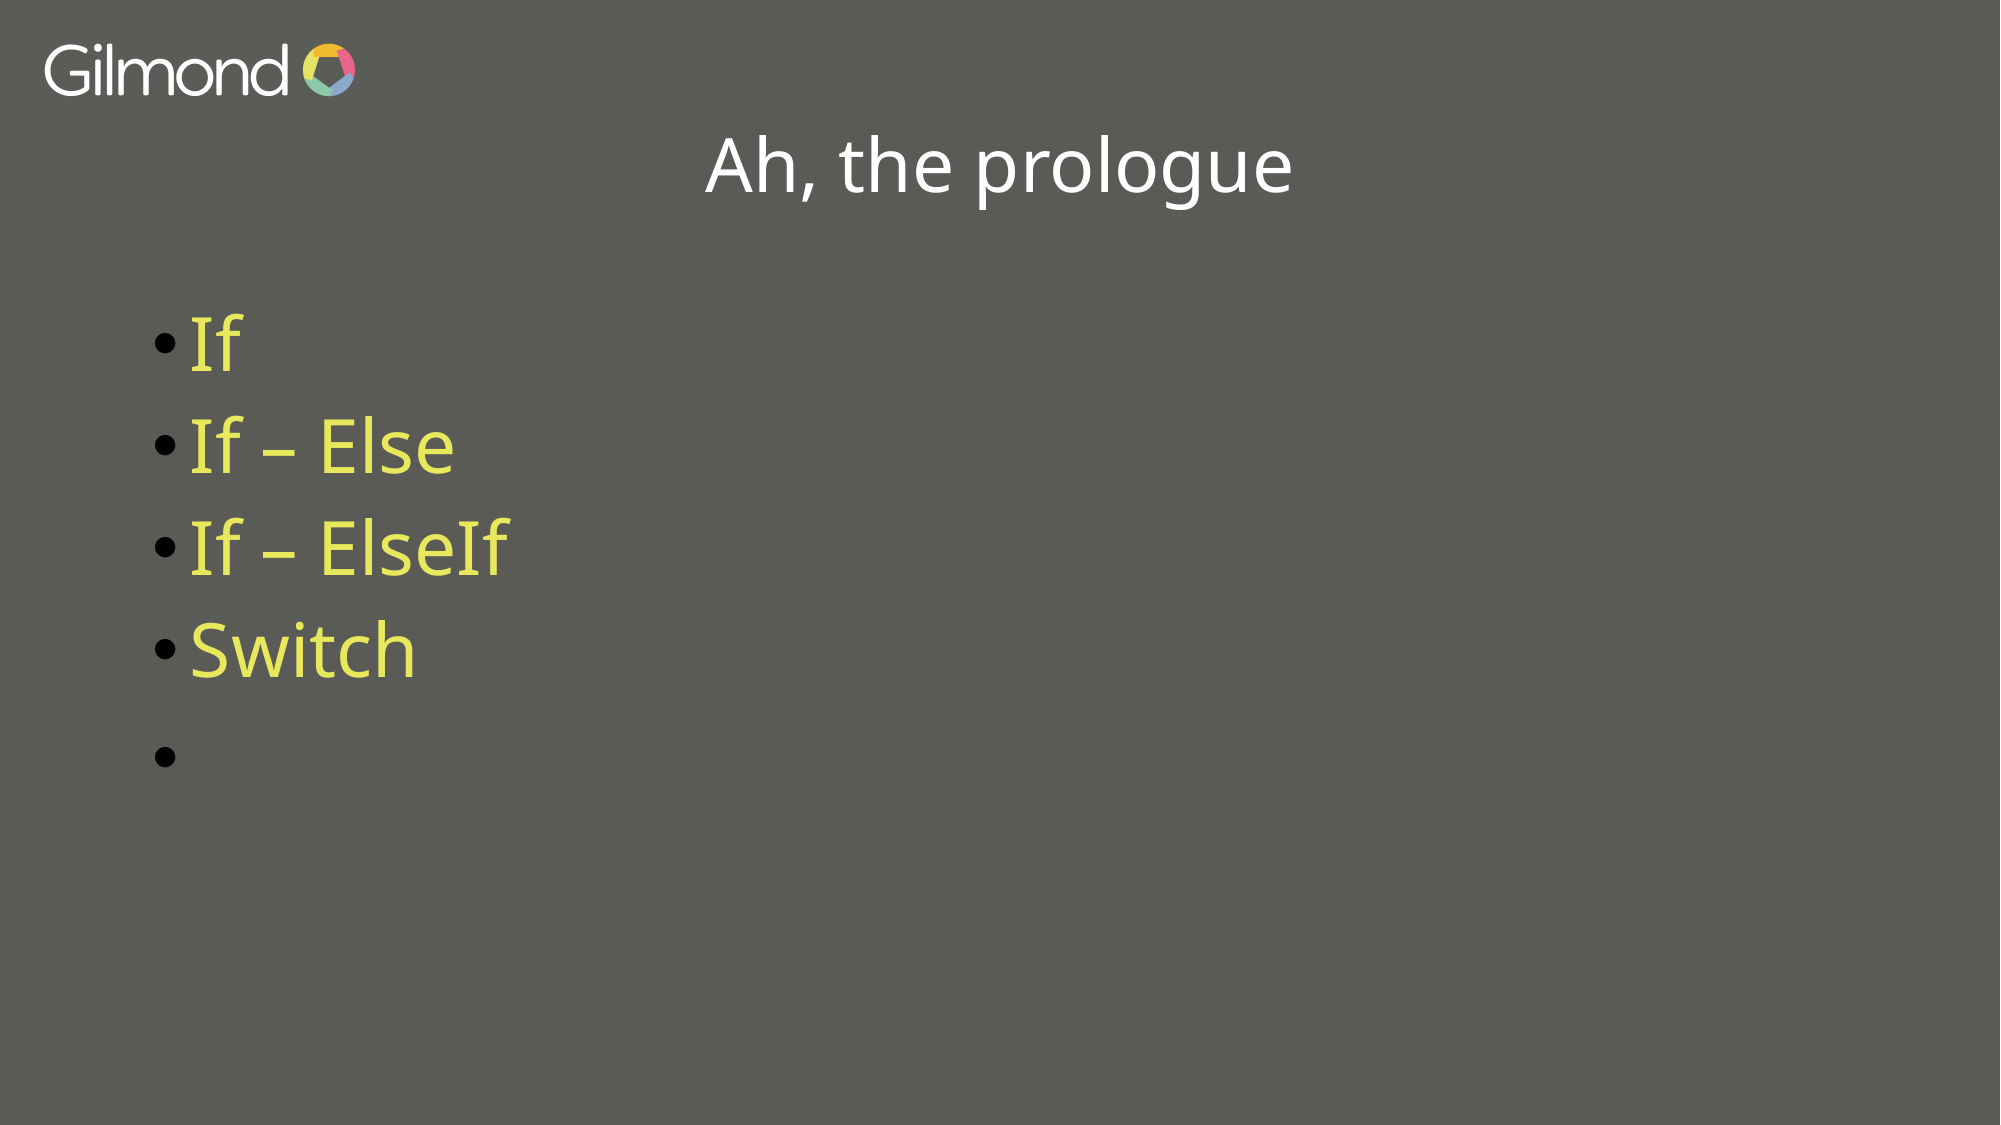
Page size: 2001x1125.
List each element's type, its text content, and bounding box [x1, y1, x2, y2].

title Ah, the prologue [137, 59, 1863, 278]
picture [0, 0, 399, 149]
list If If – Else If – ElseIf Switch [137, 299, 1863, 1014]
